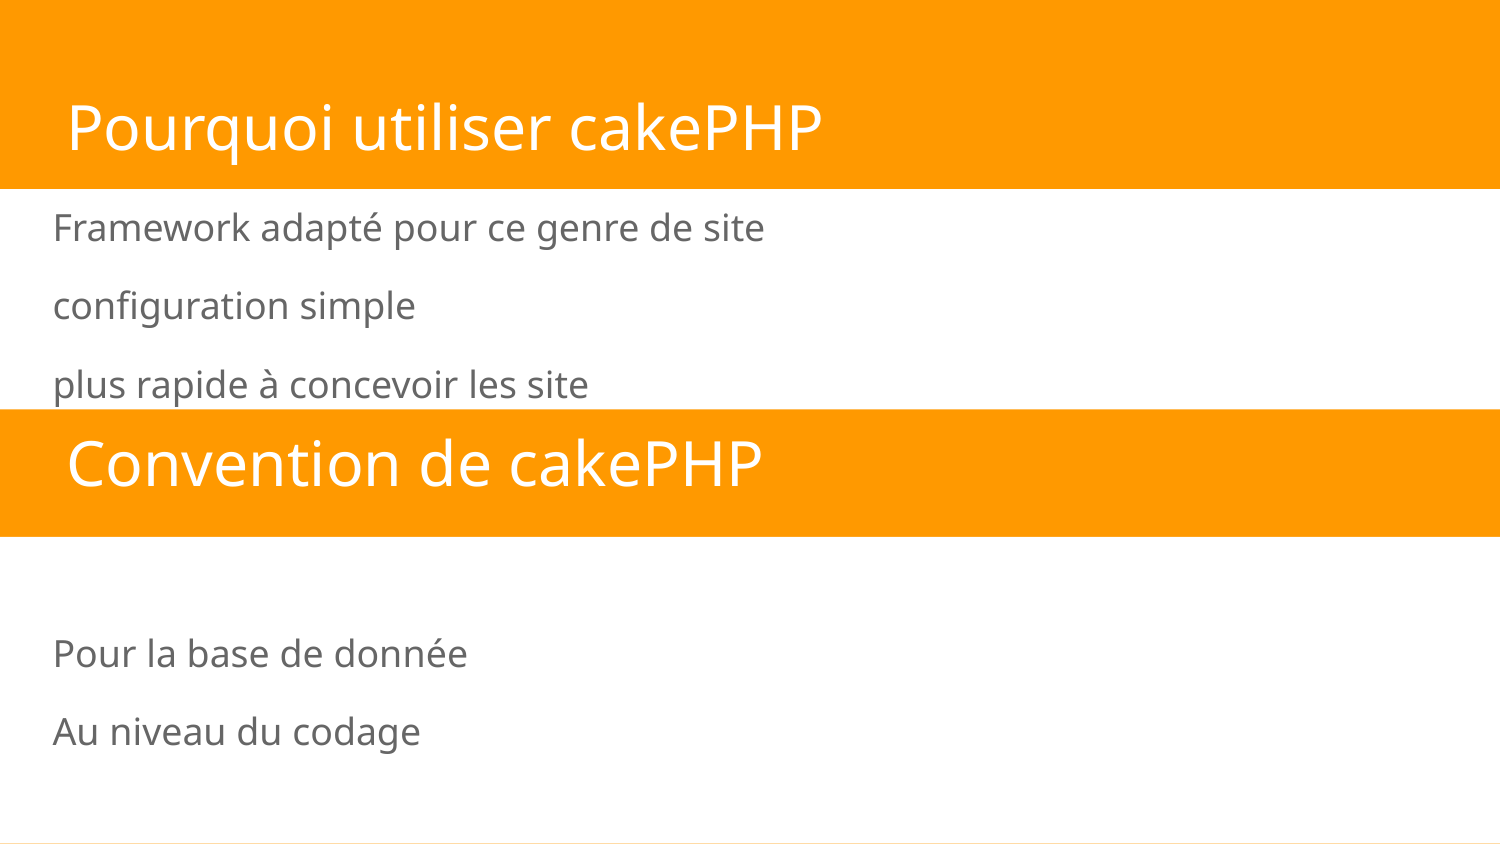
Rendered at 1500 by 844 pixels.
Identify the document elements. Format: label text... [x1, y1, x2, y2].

title Pourquoi utiliser cakePHP [51, 72, 1449, 167]
list Framework adapté pour ce genre de site configuration simple plus rapide à concevoir les site [0, 189, 1500, 410]
list Pour la base de donnée Au niveau du codage [0, 536, 1500, 844]
title Convention de cakePHP [51, 409, 1449, 504]
